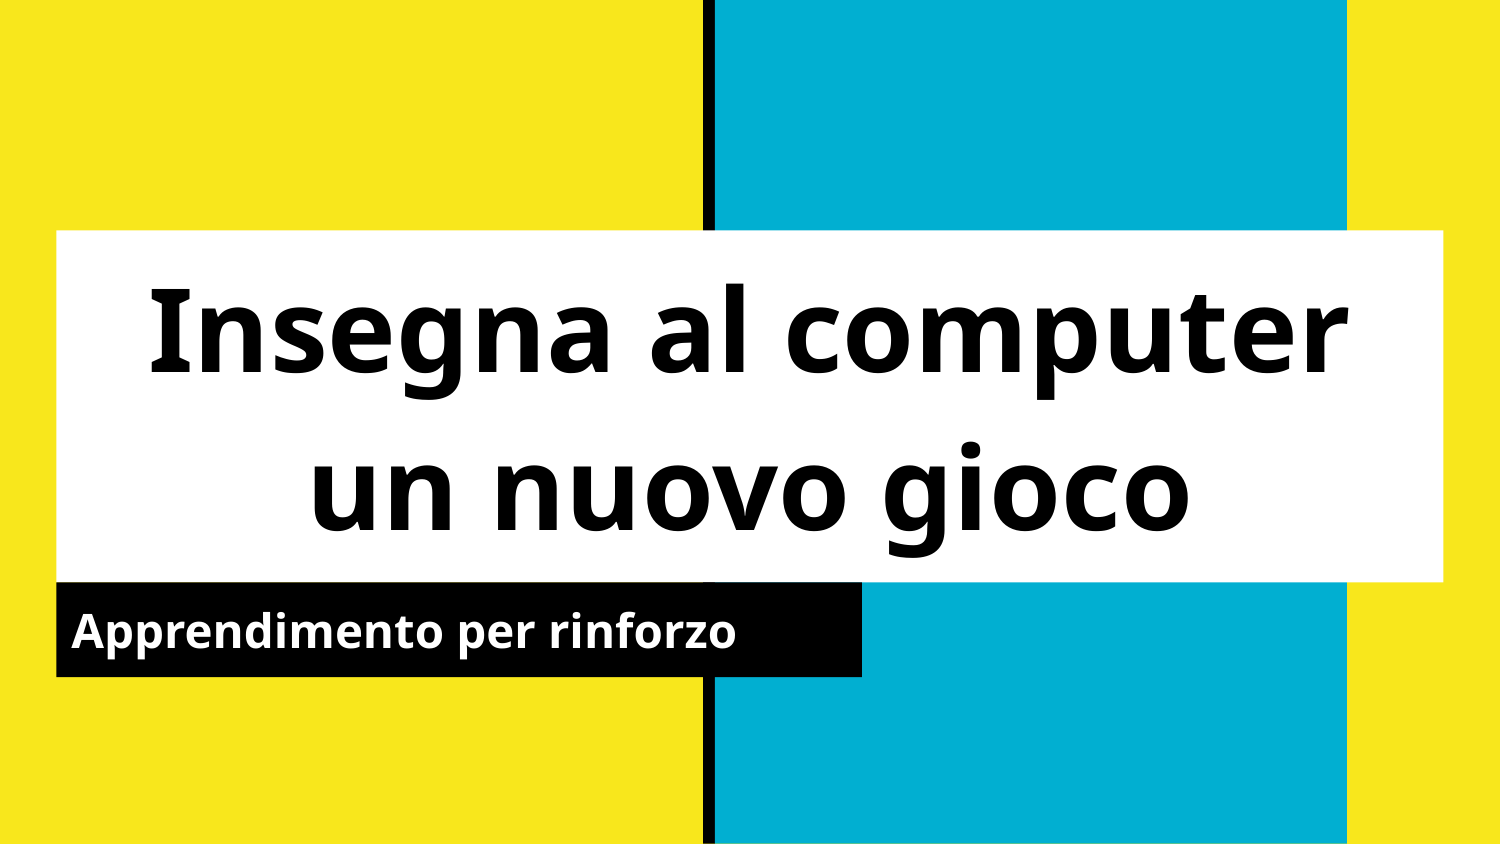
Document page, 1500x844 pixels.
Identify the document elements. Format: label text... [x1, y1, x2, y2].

title Insegna al computer un nuovo gioco [56, 230, 1444, 583]
subtitle Apprendimento per rinforzo [56, 582, 862, 678]
